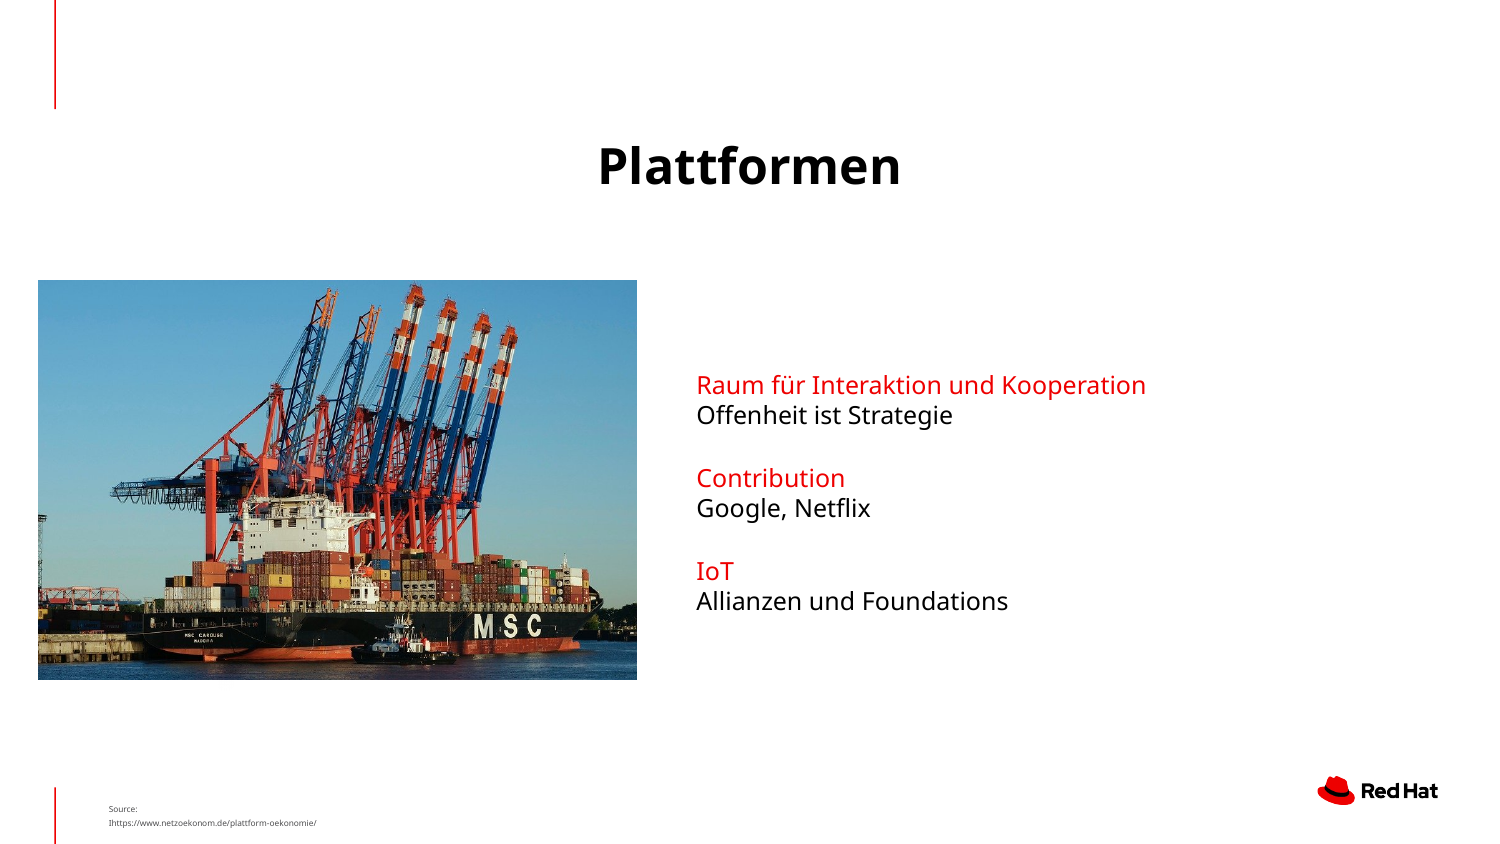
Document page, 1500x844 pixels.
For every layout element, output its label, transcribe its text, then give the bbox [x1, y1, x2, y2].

text_box Source: Ihttps://www.netzoekonom.de/plattform-oekonomie/ [108, 758, 1239, 828]
picture [38, 280, 637, 691]
text_box Plattformen [215, 116, 1285, 236]
text_box Raum für Interaktion und Kooperation Offenheit ist Strategie Contribution Google, Netflix IoT Allianzen und Foundations [696, 312, 1372, 703]
picture [1317, 776, 1438, 805]
